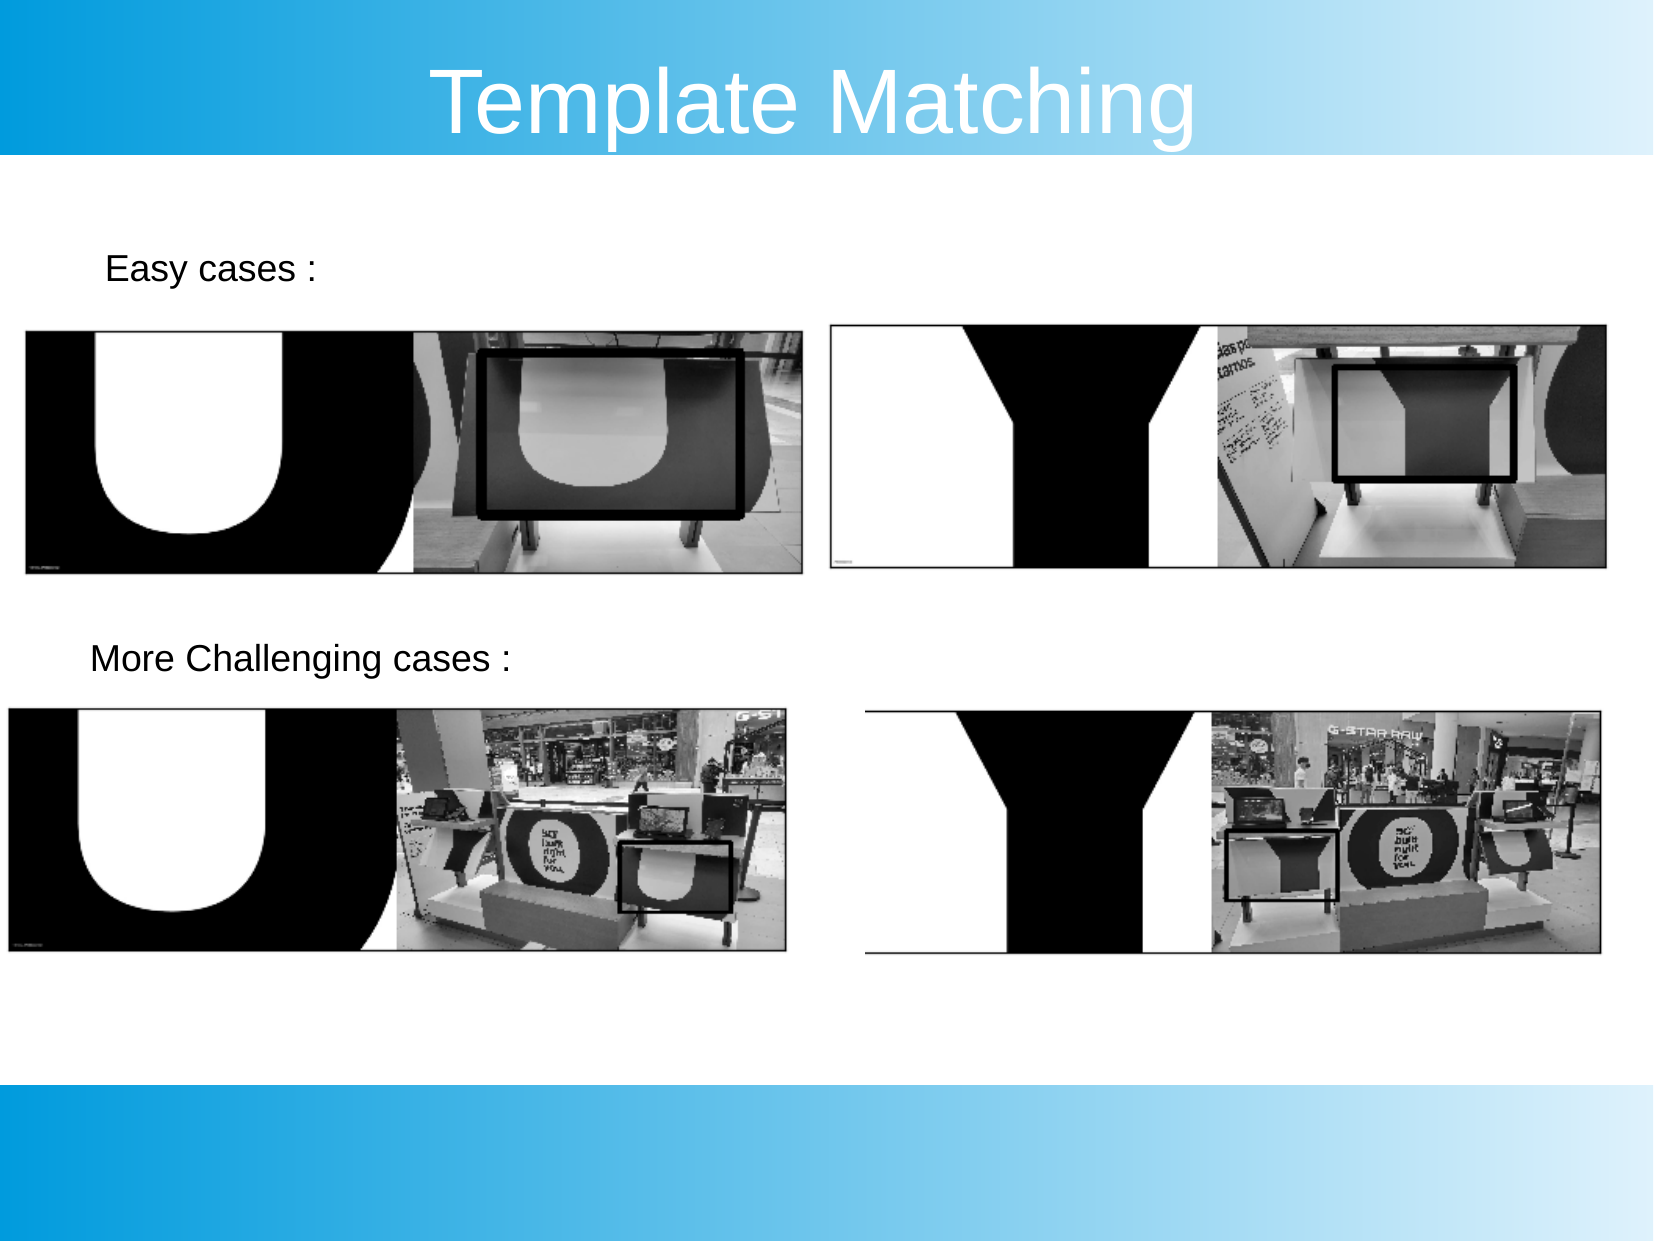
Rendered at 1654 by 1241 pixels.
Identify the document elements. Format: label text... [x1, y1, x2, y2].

picture [0, 674, 1636, 1013]
picture [0, 314, 1632, 597]
title Template Matching [82, 49, 1571, 154]
text_box More Challenging cases : [75, 630, 538, 687]
text_box Easy cases : [90, 240, 343, 297]
